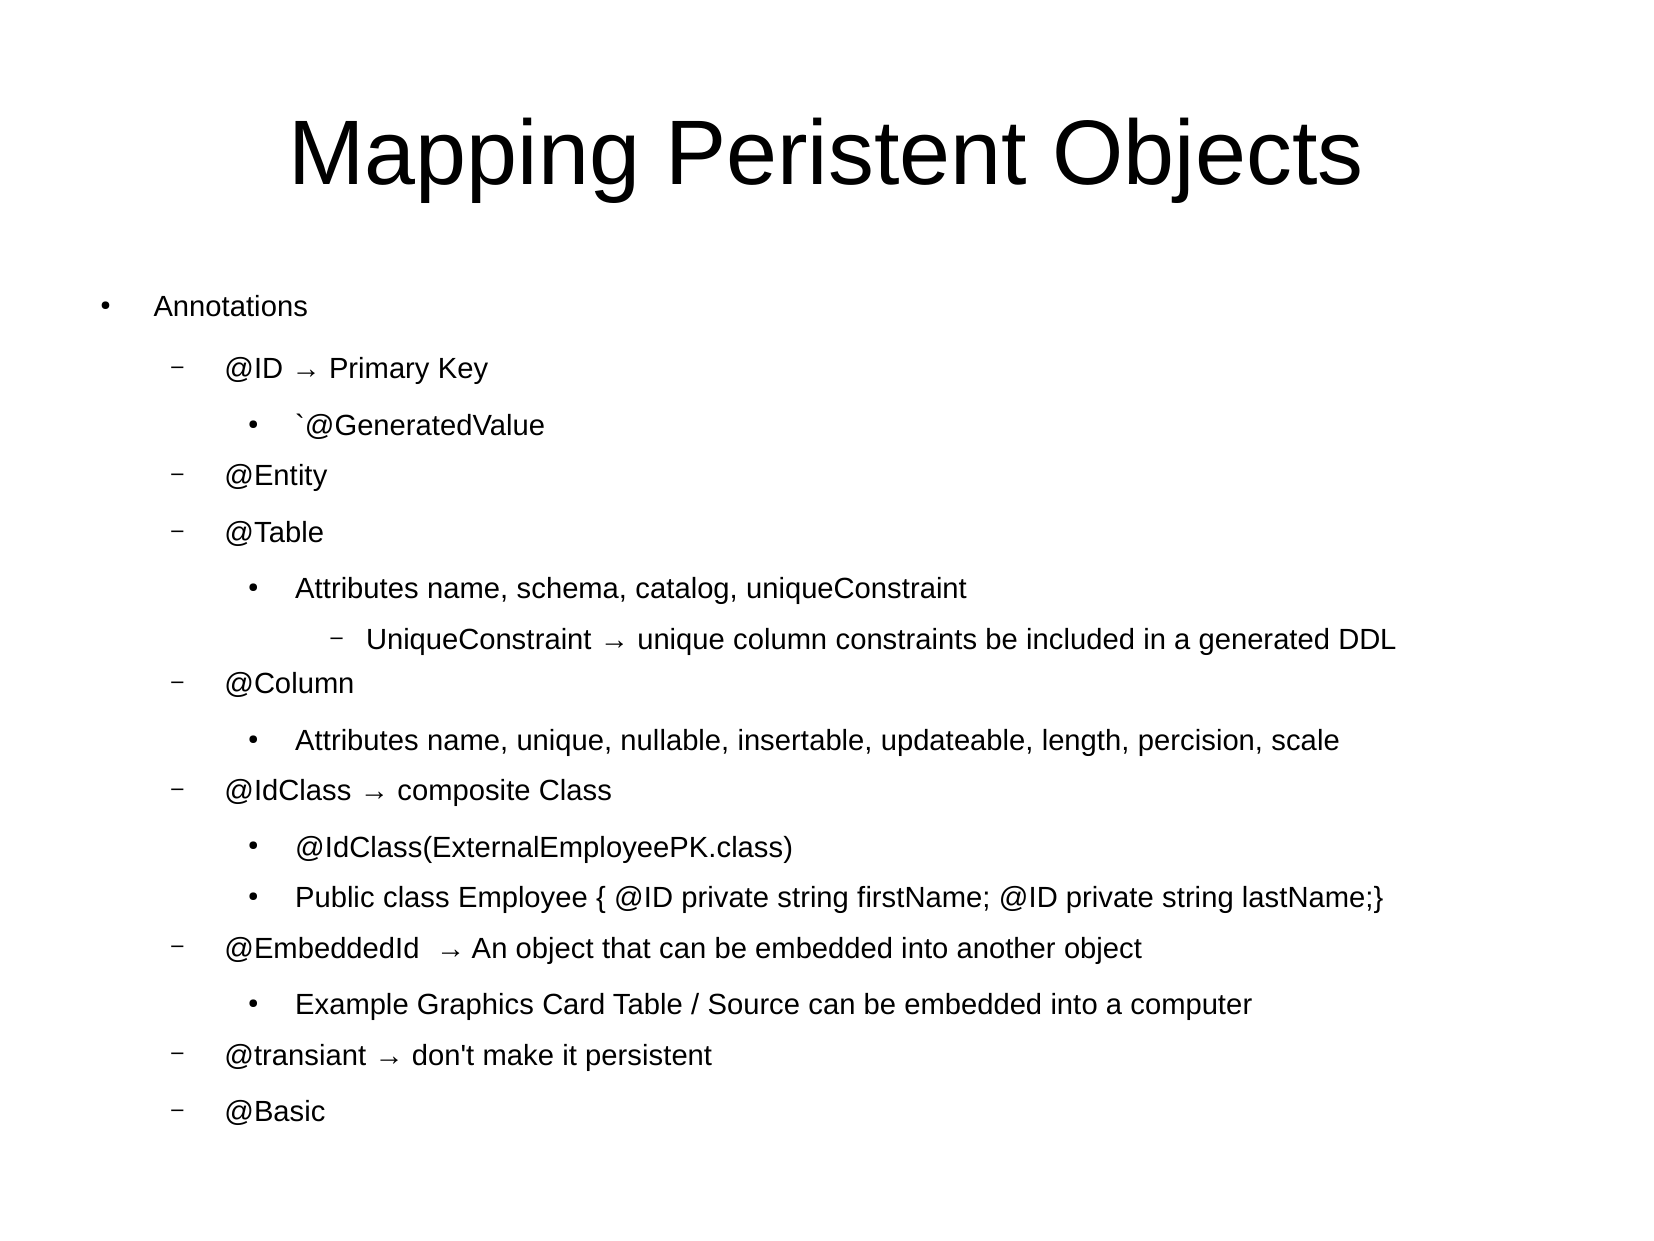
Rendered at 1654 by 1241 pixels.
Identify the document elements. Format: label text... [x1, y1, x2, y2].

list Annotations @ID → Primary Key `@GeneratedValue @Entity @Table Attributes name, schema, catalog, uniqueConstraint UniqueConstraint → unique column constraints be included in a generated DDL @Column Attributes name, unique, nullable, insertable, updateable, length, percision, scale @IdClass → composite Class @IdClass(ExternalEmployeePK.class) Public class Employee { @ID private string firstName; @ID private string lastName;} @EmbeddedId → An object that can be embedded into another object Example Graphics Card Table / Source can be embedded into a computer @transiant → don't make it persistent @Basic [82, 290, 1538, 1216]
title Mapping Peristent Objects [82, 49, 1571, 257]
